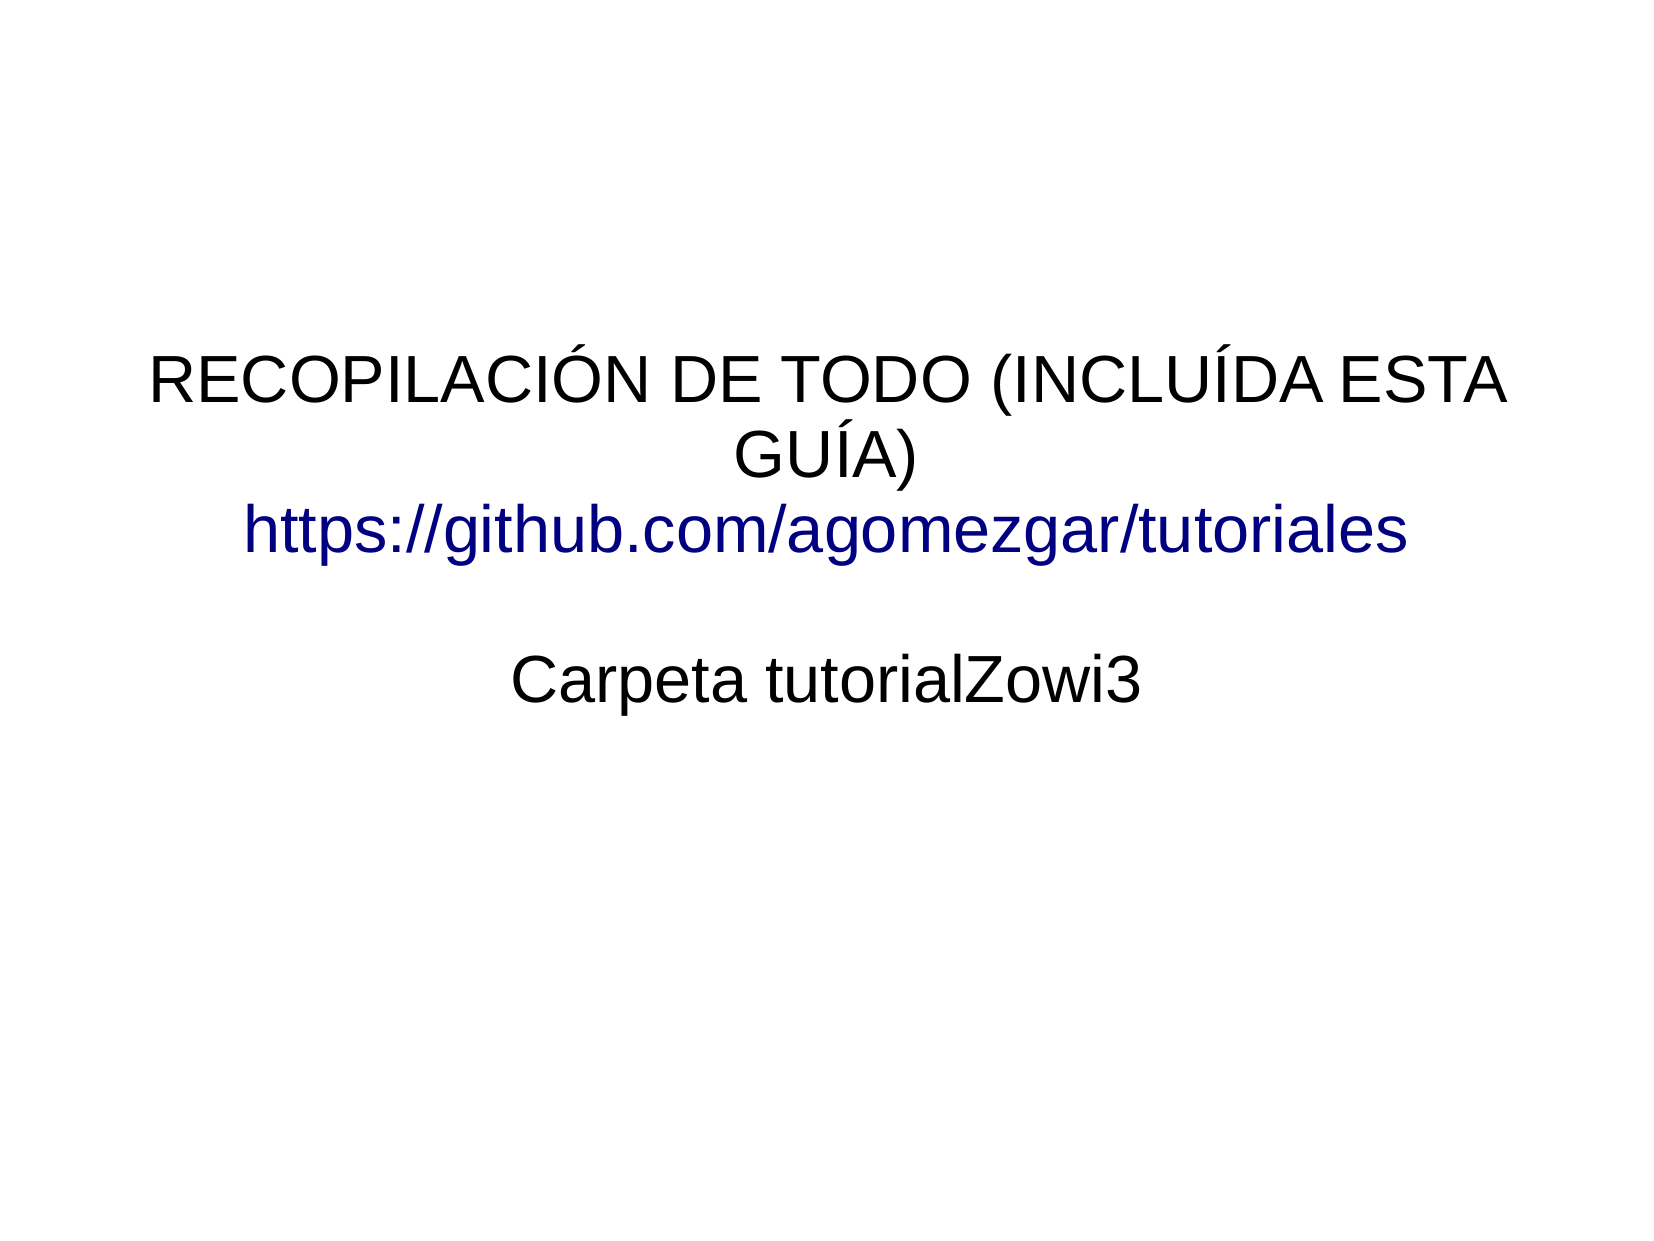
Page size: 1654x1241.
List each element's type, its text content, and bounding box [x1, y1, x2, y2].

subtitle RECOPILACIÓN DE TODO (INCLUÍDA ESTA GUÍA) https://github.com/agomezgar/tutoriales Carpeta tutorialZowi3 [82, 49, 1571, 1010]
